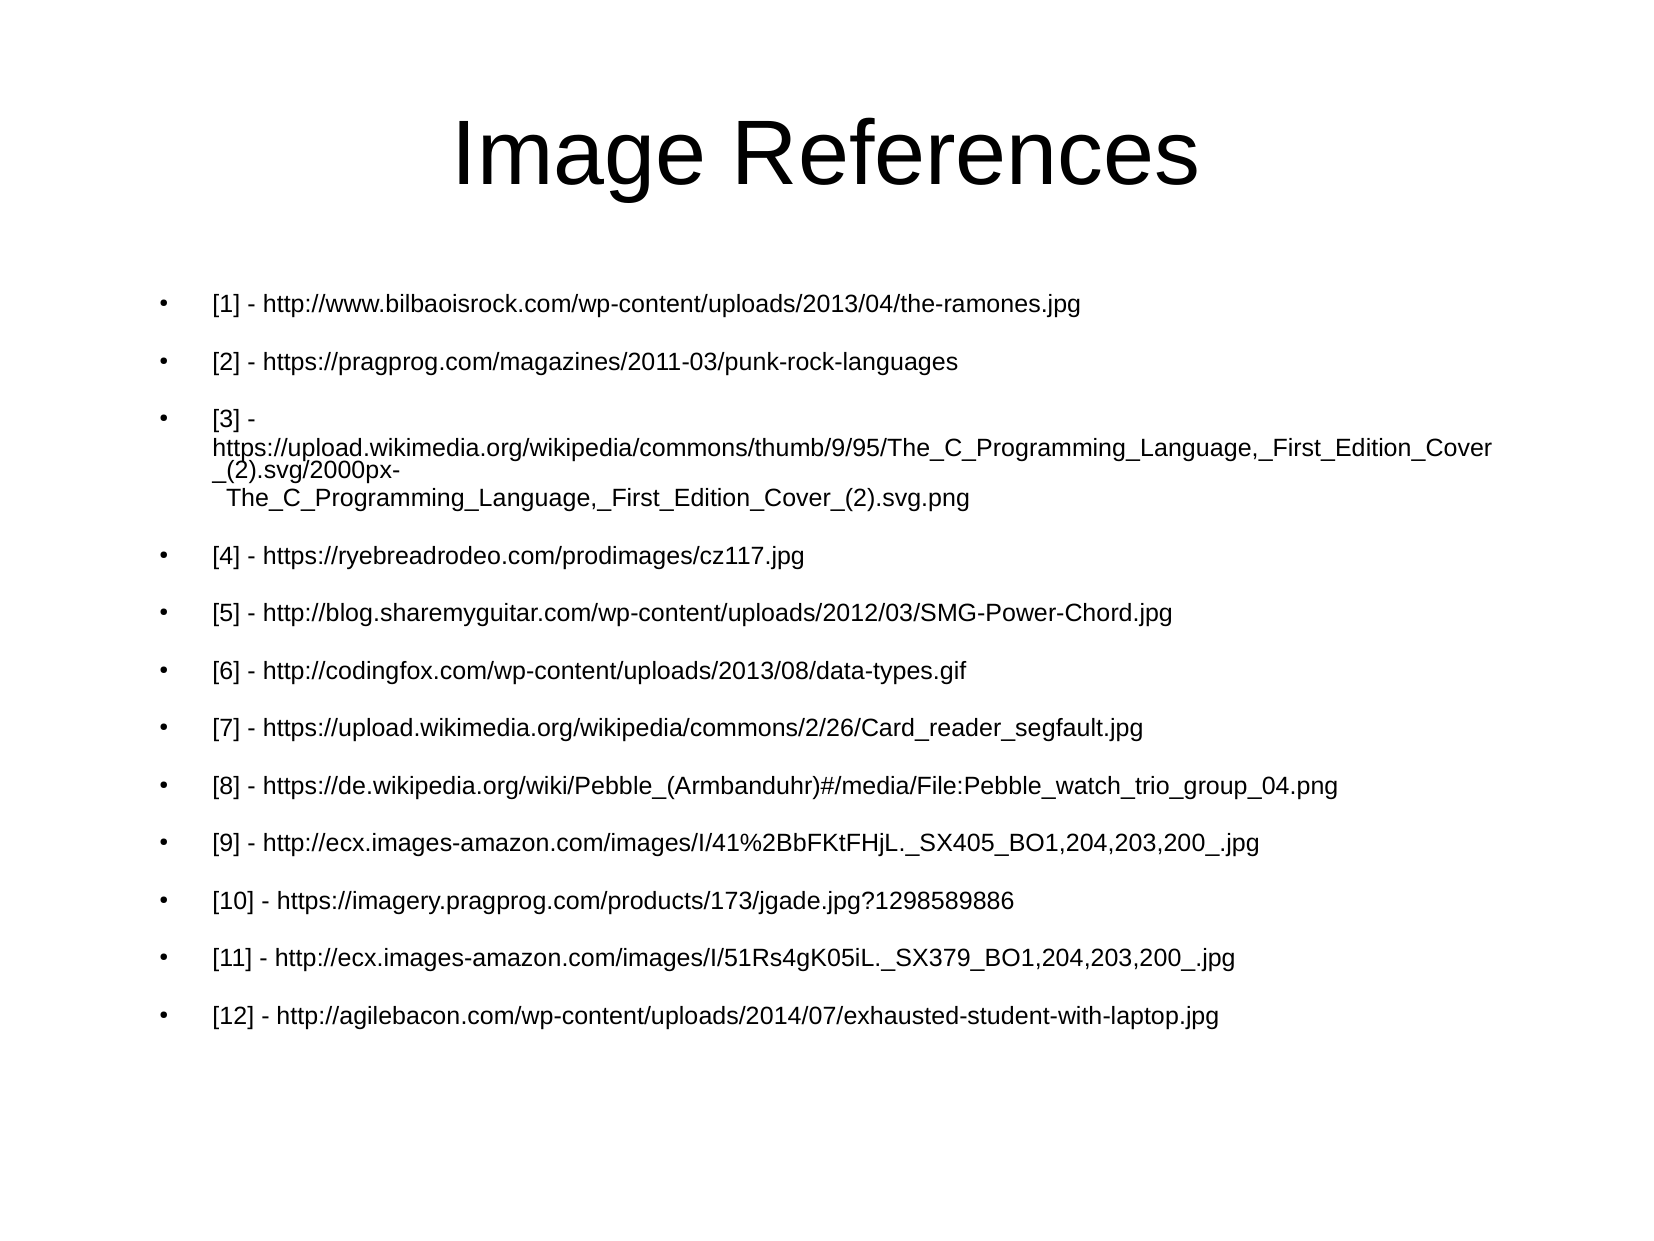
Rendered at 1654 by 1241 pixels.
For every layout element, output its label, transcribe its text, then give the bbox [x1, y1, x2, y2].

title Image References [82, 49, 1571, 257]
list [1] - http://www.bilbaoisrock.com/wp-content/uploads/2013/04/the-ramones.jpg [2] - https://pragprog.com/magazines/2011-03/punk-rock-languages [3] -https://upload.wikimedia.org/wikipedia/commons/thumb/9/95/The_C_Programming_Language,_First_Edition_Cover_(2).svg/2000px- The_C_Programming_Language,_First_Edition_Cover_(2).svg.png [4] - https://ryebreadrodeo.com/prodimages/cz117.jpg [5] - http://blog.sharemyguitar.com/wp-content/uploads/2012/03/SMG-Power-Chord.jpg [6] - http://codingfox.com/wp-content/uploads/2013/08/data-types.gif [7] - https://upload.wikimedia.org/wikipedia/commons/2/26/Card_reader_segfault.jpg [8] - https://de.wikipedia.org/wiki/Pebble_(Armbanduhr)#/media/File:Pebble_watch_trio_group_04.png [9] - http://ecx.images-amazon.com/images/I/41%2BbFKtFHjL._SX405_BO1,204,203,200_.jpg [10] - https://imagery.pragprog.com/products/173/jgade.jpg?1298589886 [11] - http://ecx.images-amazon.com/images/I/51Rs4gK05iL._SX379_BO1,204,203,200_.jpg [12] - http://agilebacon.com/wp-content/uploads/2014/07/exhausted-student-with-laptop.jpg [141, 290, 1501, 1010]
